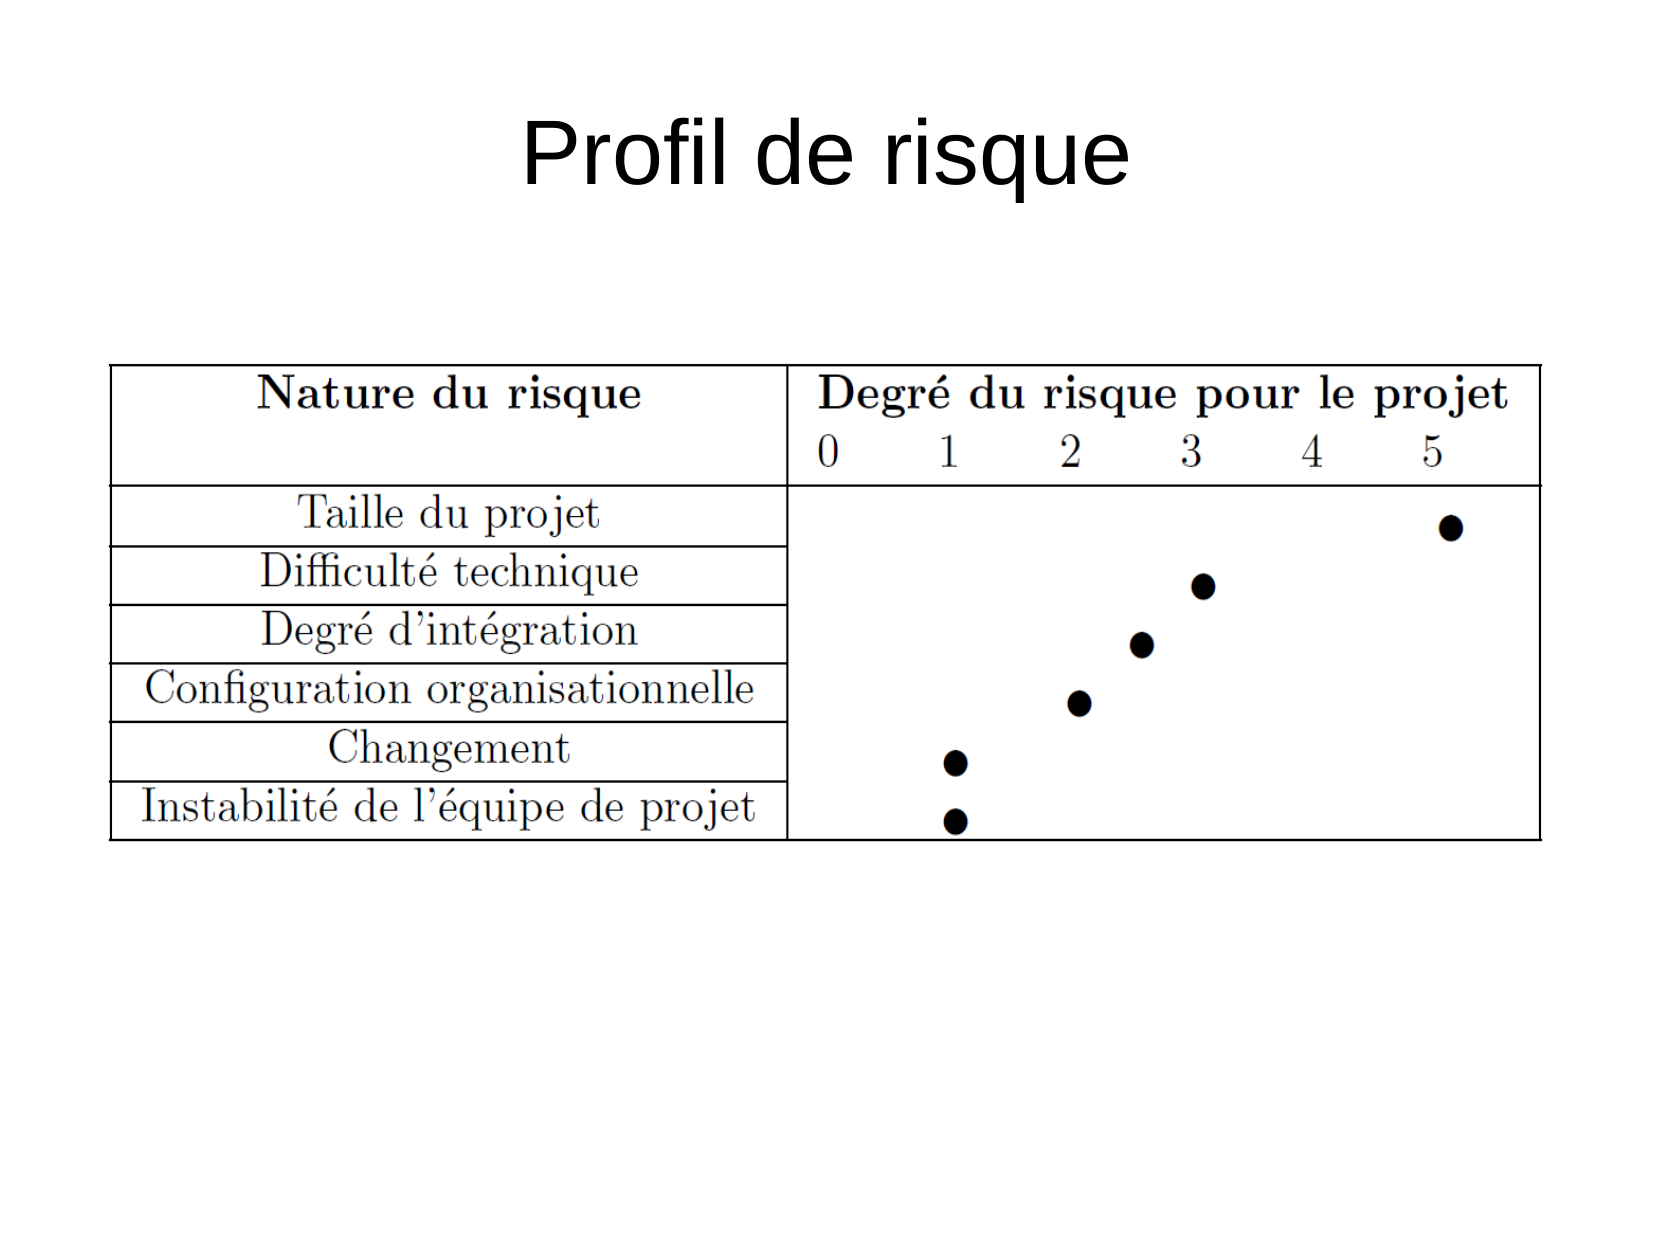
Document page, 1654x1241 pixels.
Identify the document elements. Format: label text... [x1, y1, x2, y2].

title Profil de risque [82, 49, 1571, 257]
picture [75, 329, 1576, 874]
